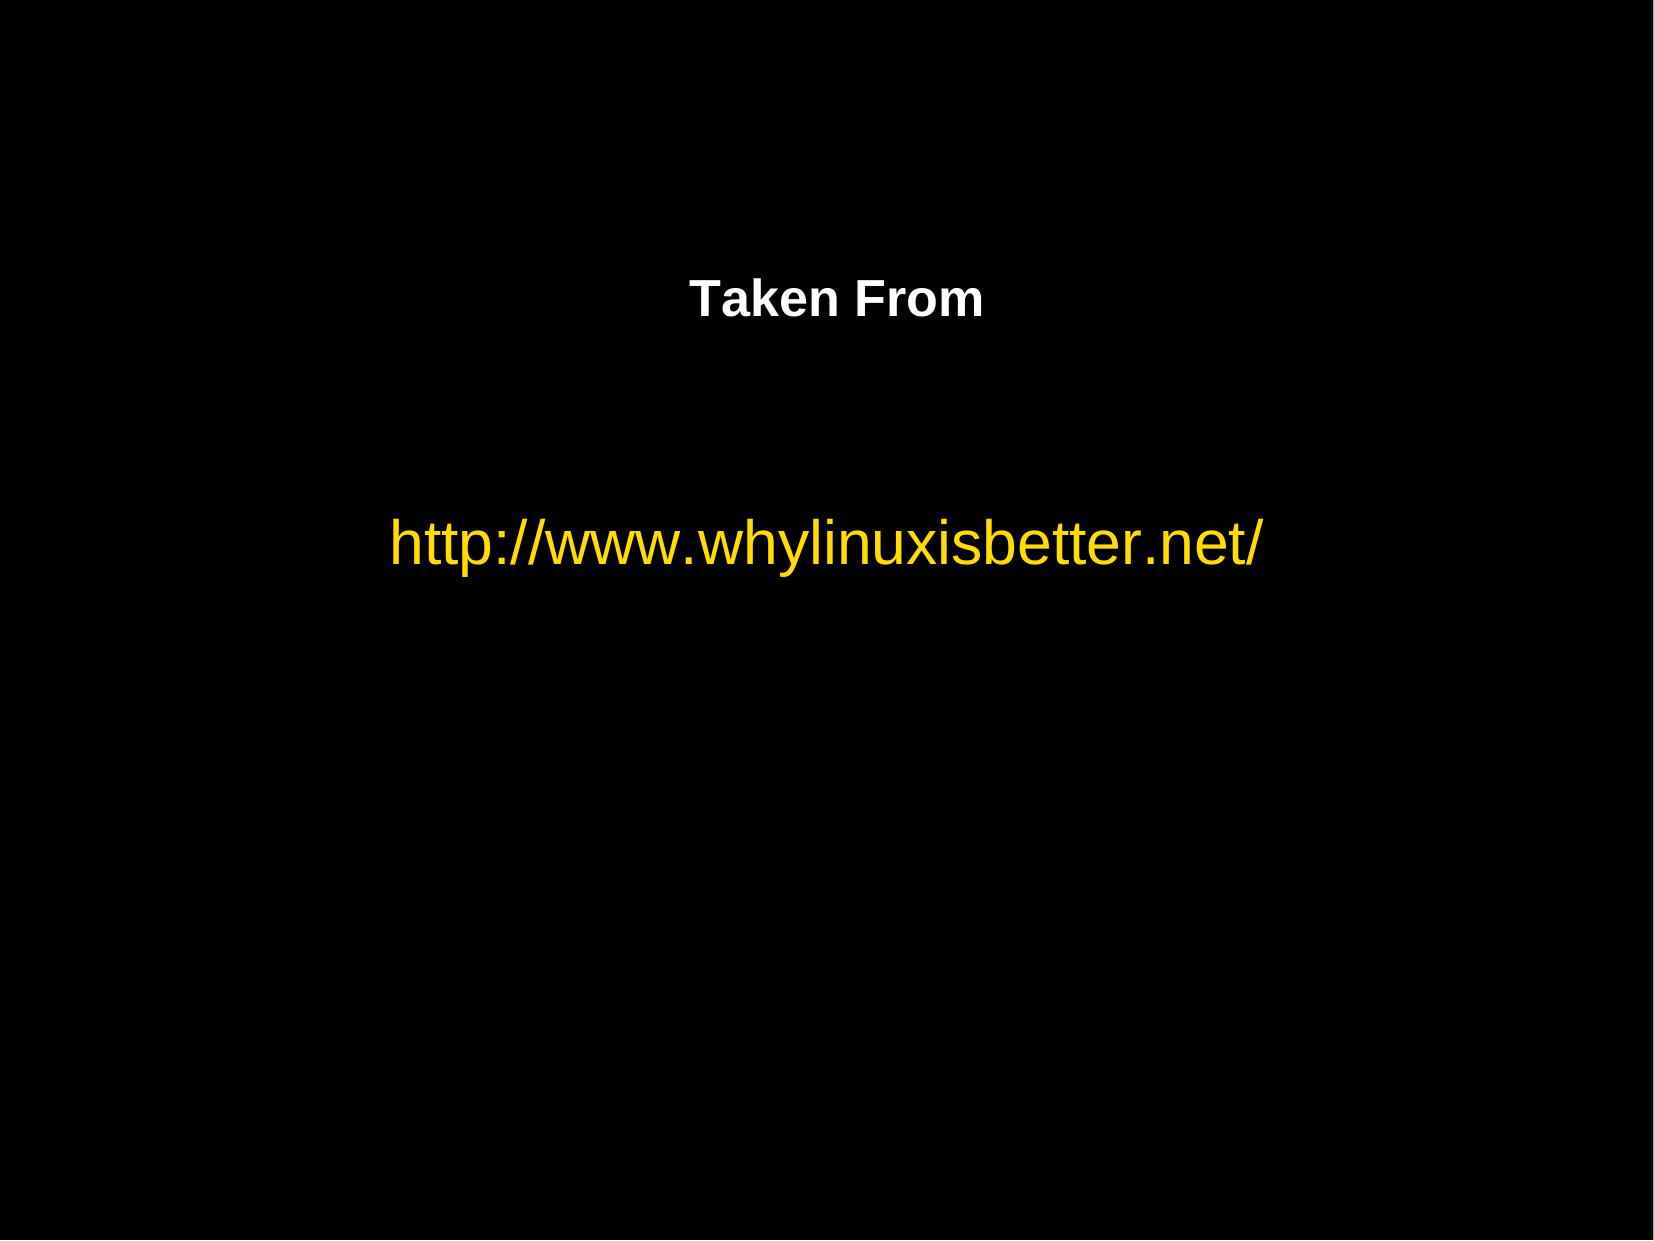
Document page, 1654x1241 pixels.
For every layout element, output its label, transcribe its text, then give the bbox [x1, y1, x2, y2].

text_box http://www.whylinuxisbetter.net/ [375, 375, 1388, 586]
text_box Taken From [675, 262, 1000, 375]
